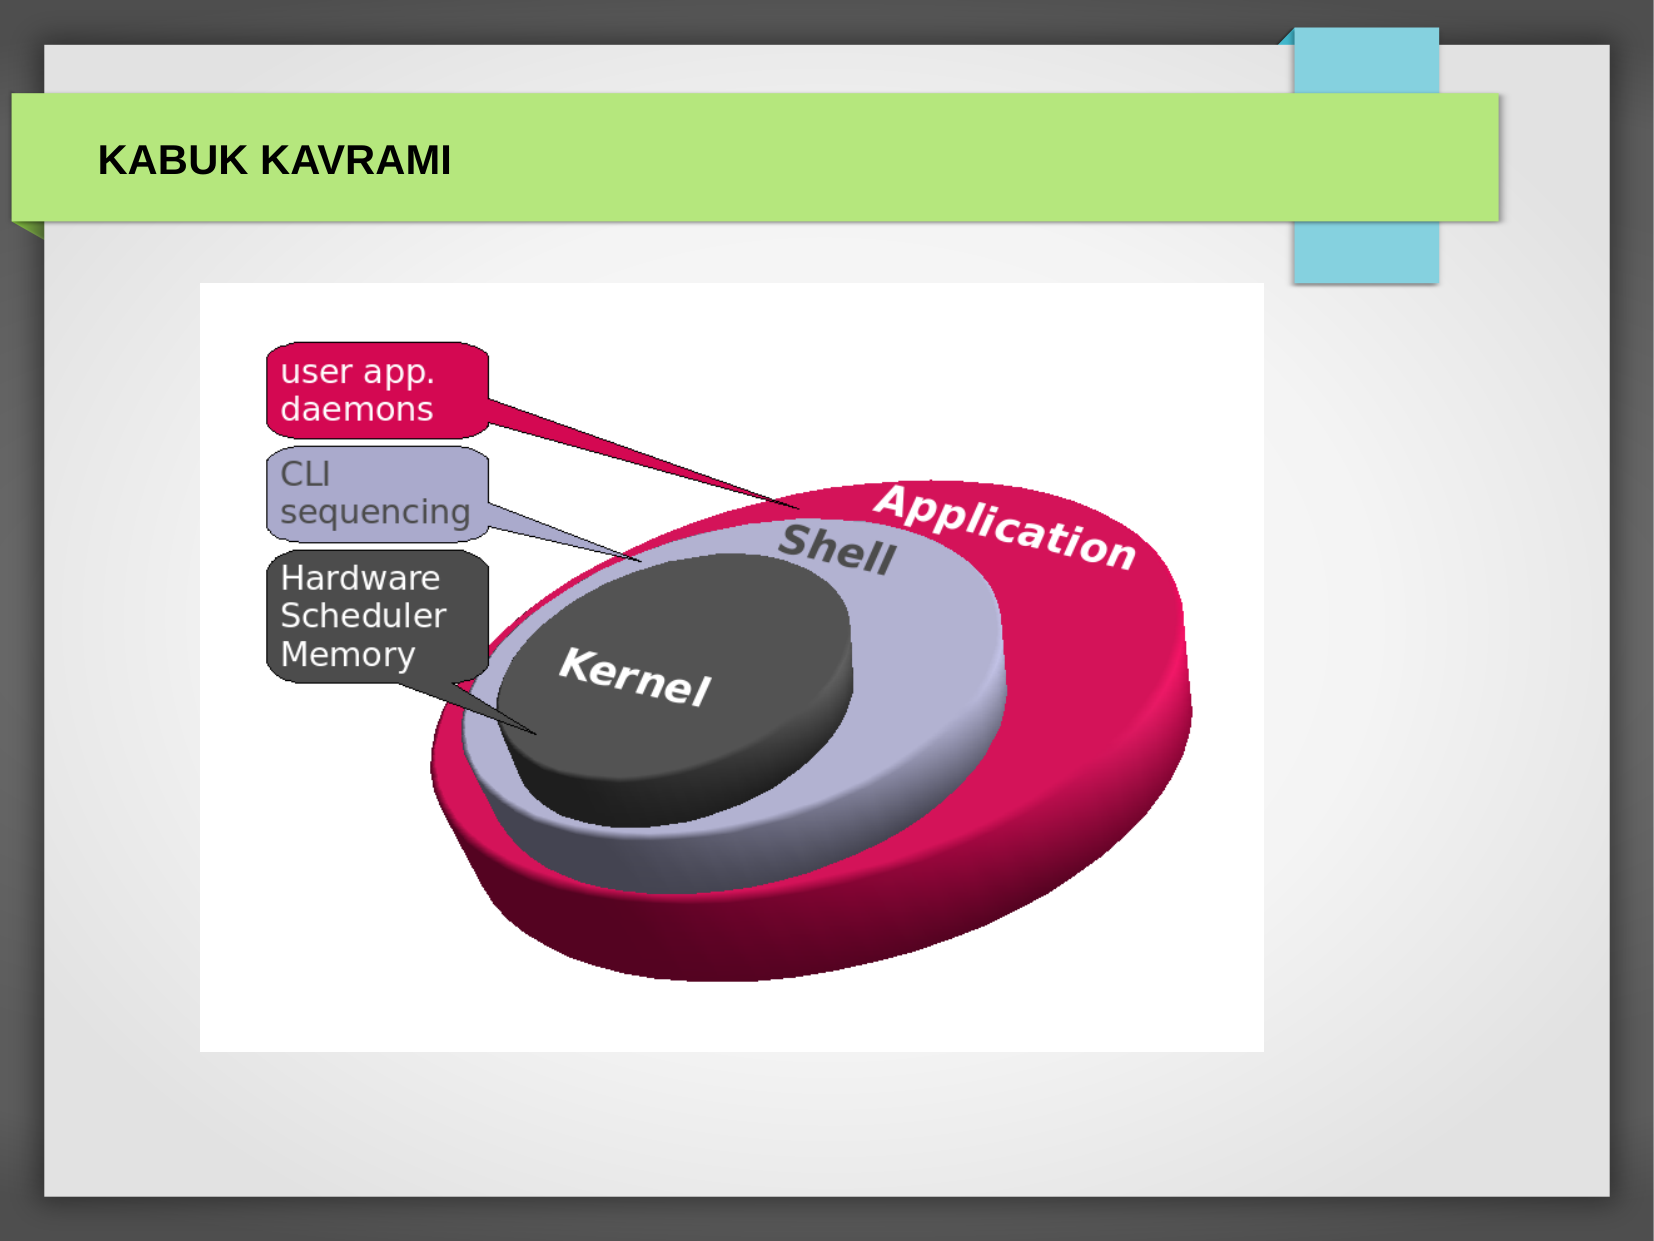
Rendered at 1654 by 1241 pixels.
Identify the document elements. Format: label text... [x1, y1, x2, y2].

picture [0, 0, 1654, 1241]
text_box KABUK KAVRAMI [82, 129, 467, 192]
